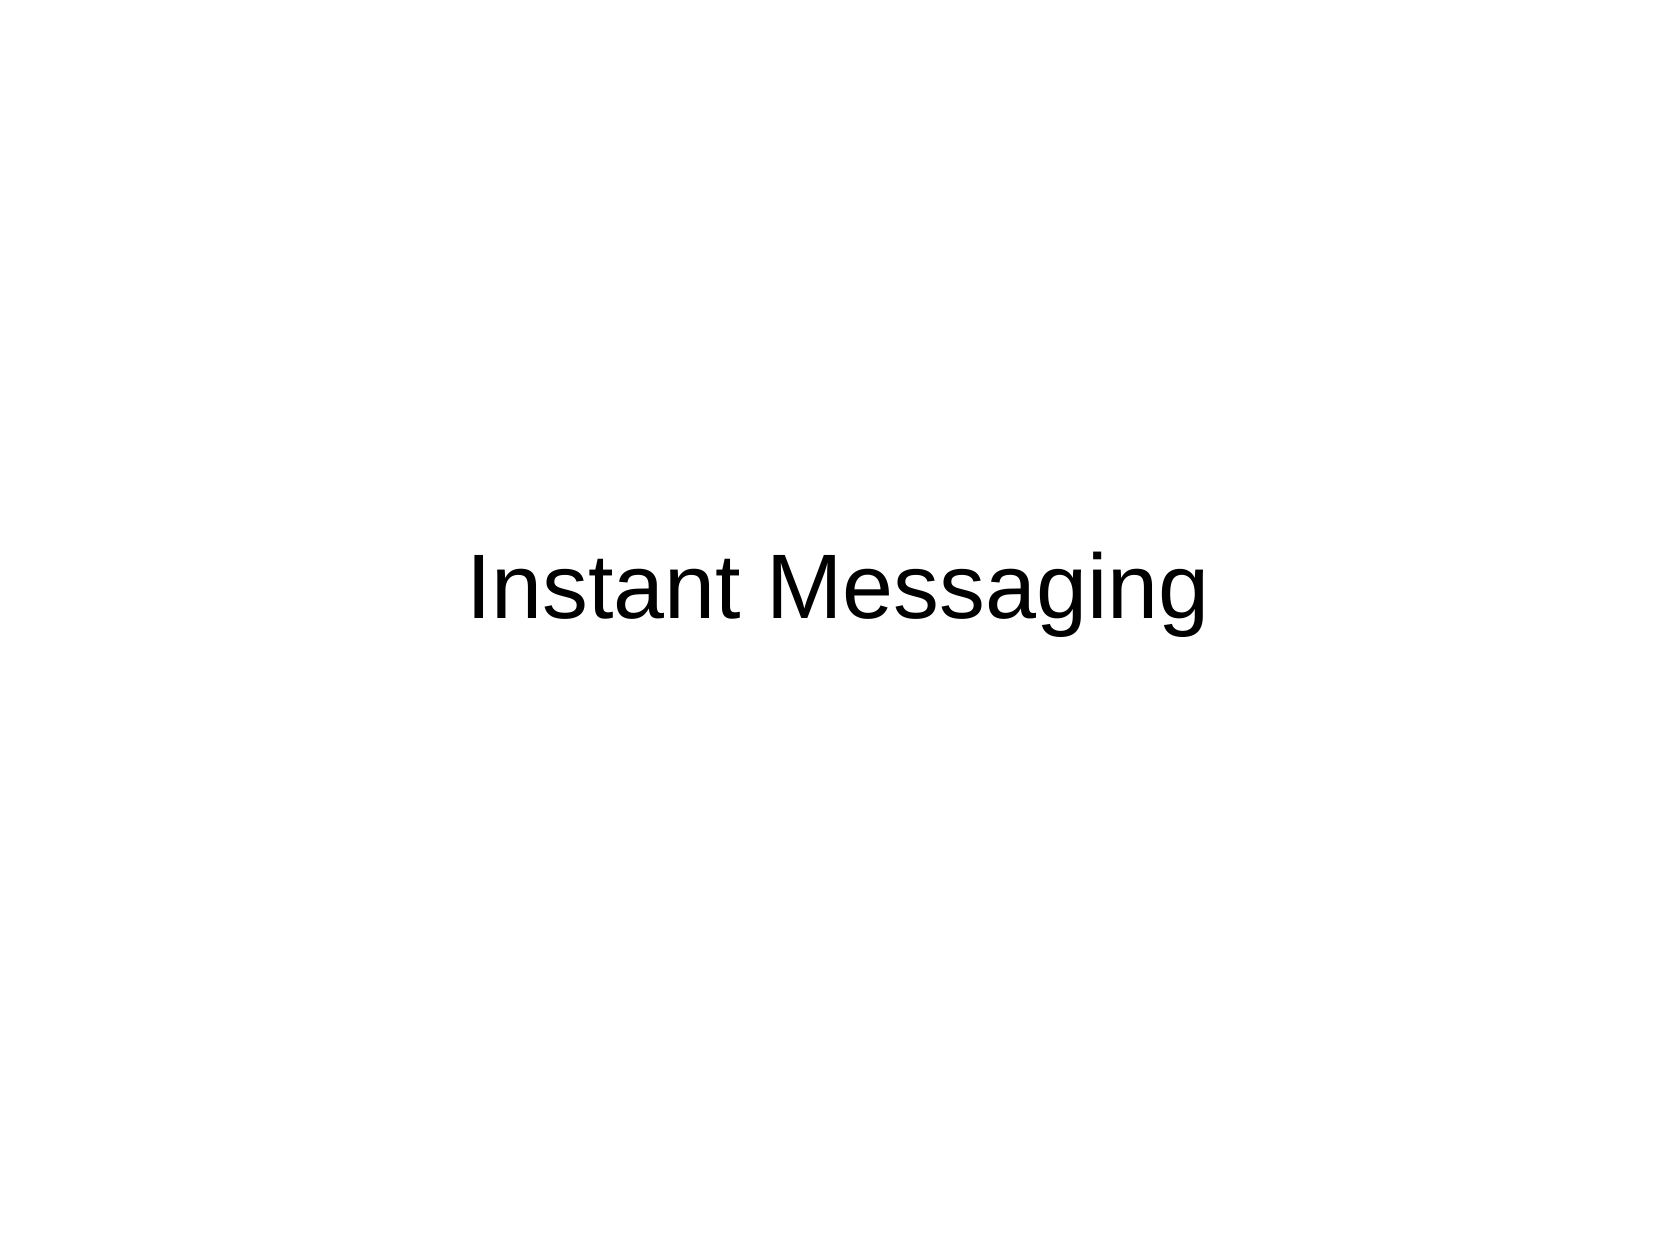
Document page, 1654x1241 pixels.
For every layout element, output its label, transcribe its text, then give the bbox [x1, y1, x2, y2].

title Instant Messaging [94, 484, 1583, 692]
